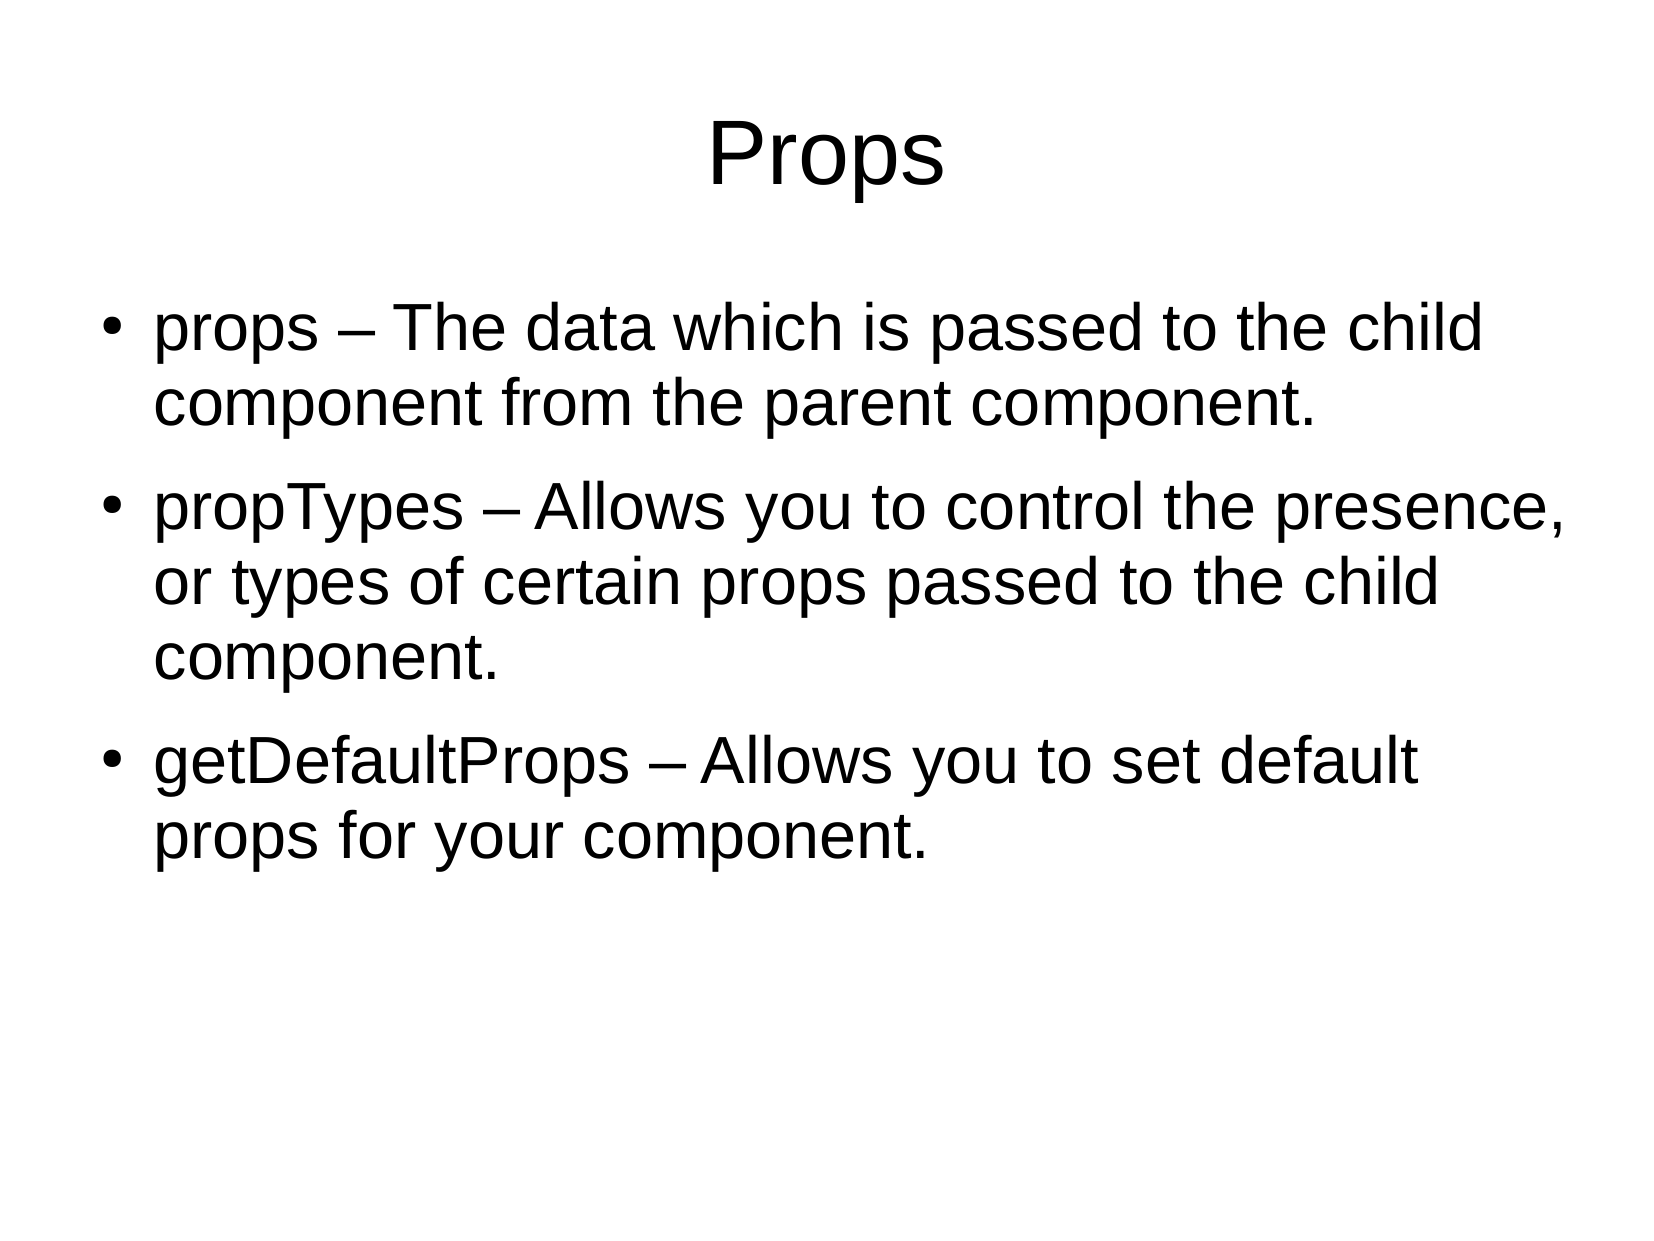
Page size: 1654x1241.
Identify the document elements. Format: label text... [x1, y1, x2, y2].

list props – The data which is passed to the child component from the parent component. propTypes – Allows you to control the presence, or types of certain props passed to the child component. getDefaultProps – Allows you to set default props for your component. [82, 290, 1571, 1010]
title Props [82, 49, 1571, 257]
